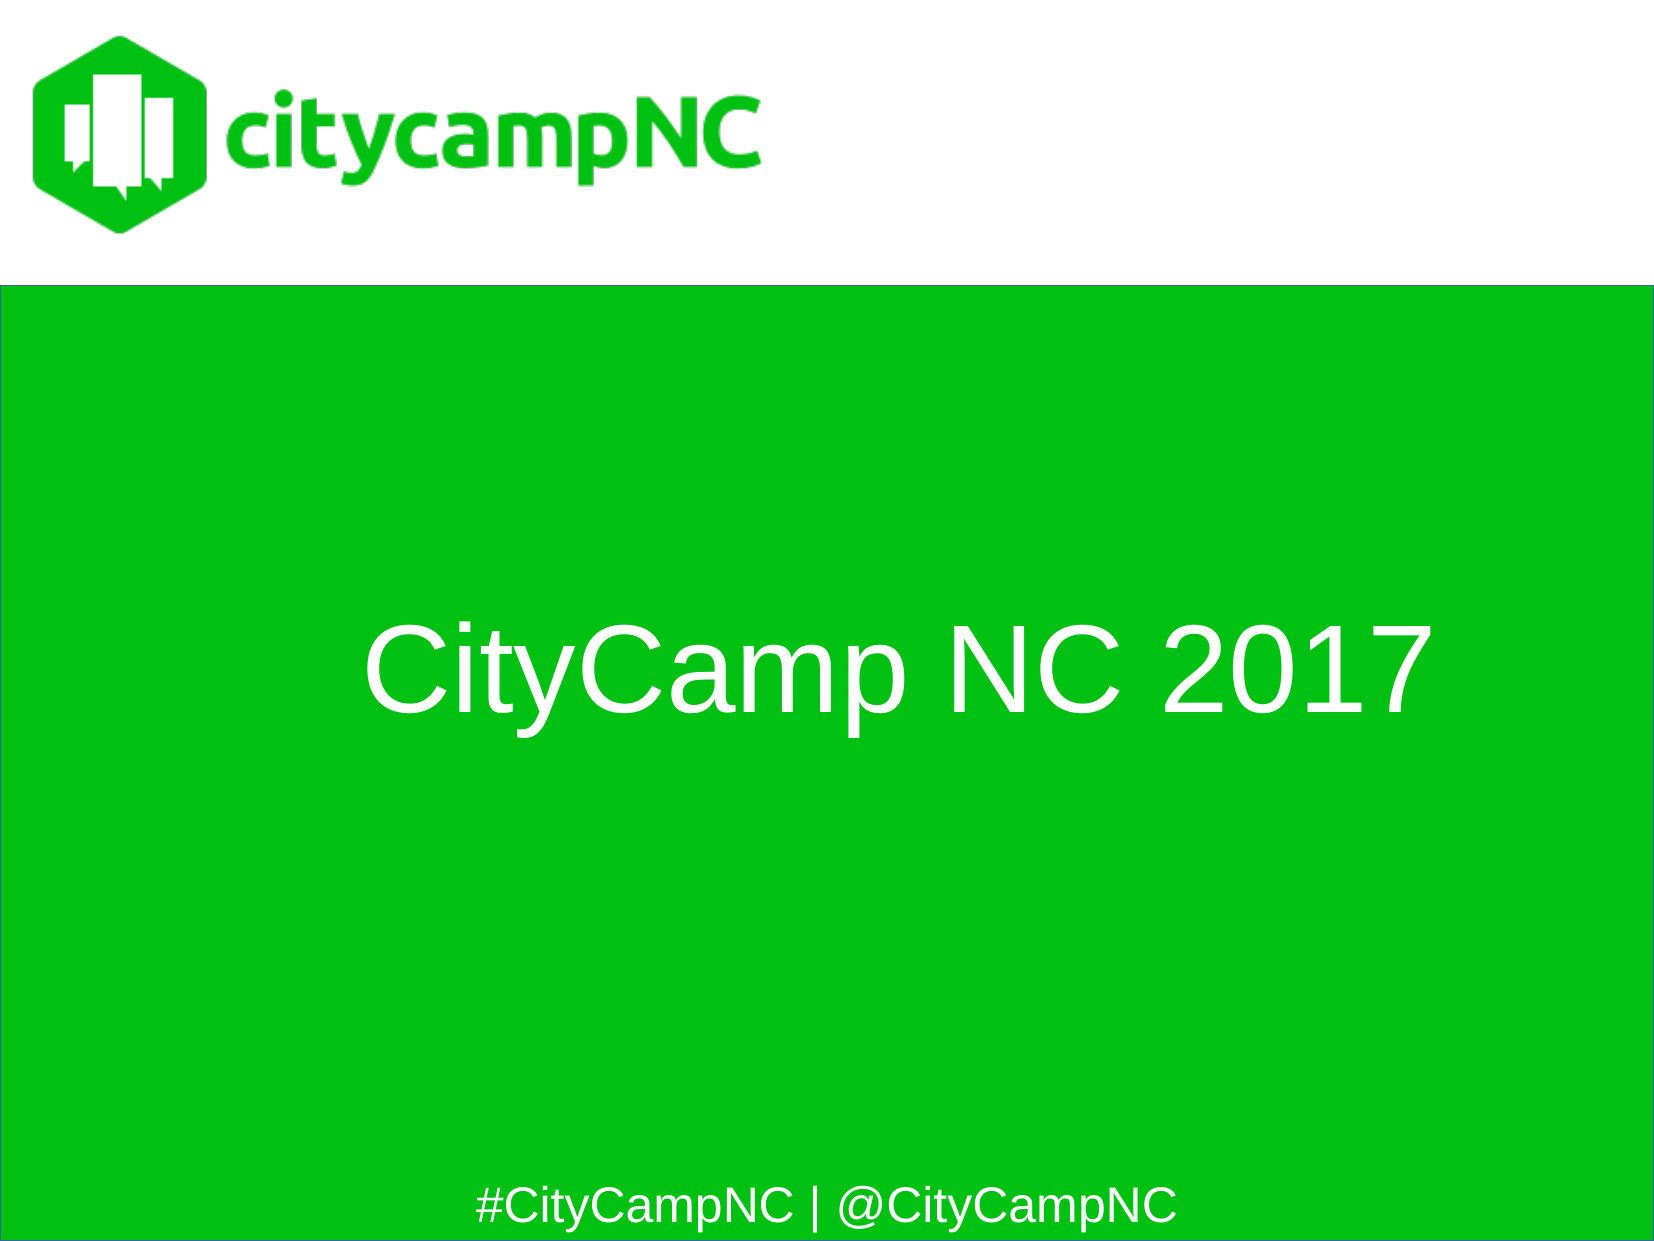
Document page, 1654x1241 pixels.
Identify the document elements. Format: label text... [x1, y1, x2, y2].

picture [0, 3, 794, 267]
text_box CityCamp NC 2017 [346, 591, 1453, 886]
